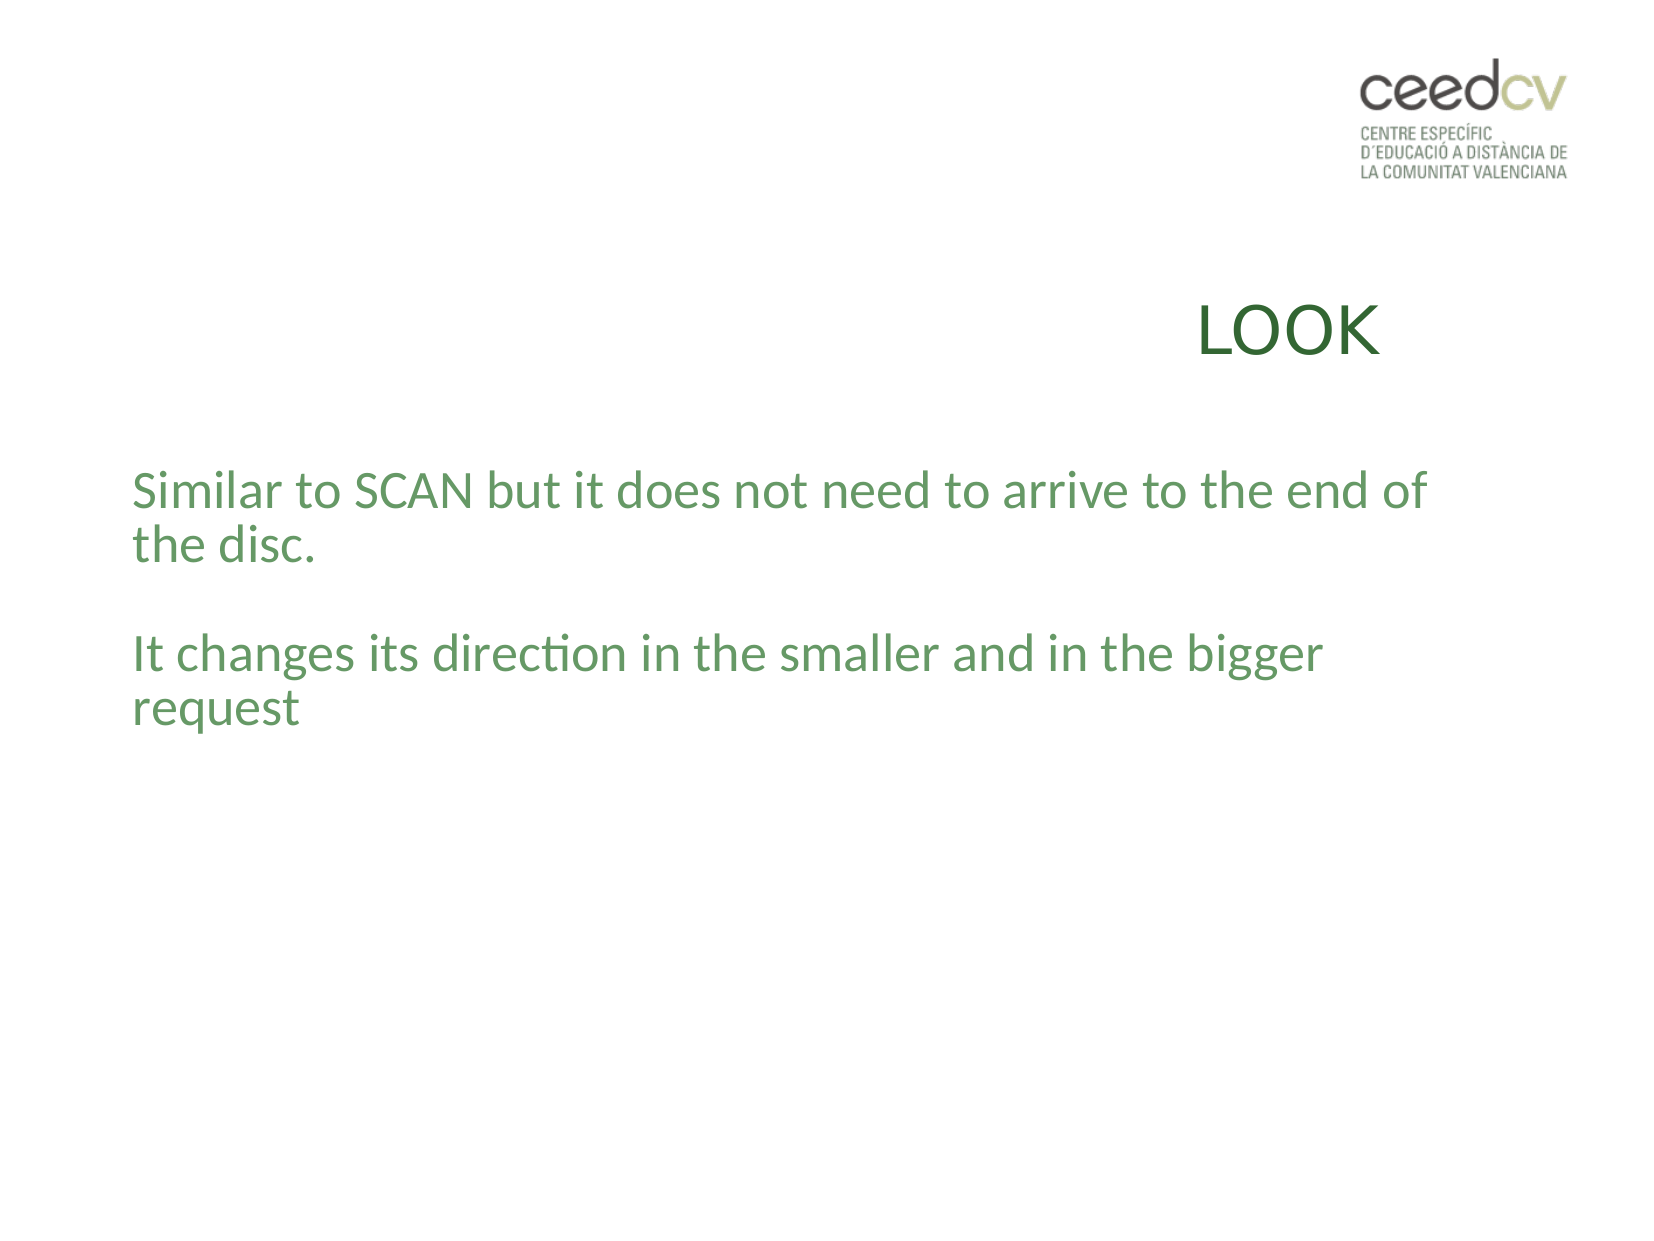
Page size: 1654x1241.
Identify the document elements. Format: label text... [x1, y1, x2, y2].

text_box Similar to SCAN but it does not need to arrive to the end of the disc. It changes its direction in the smaller and in the bigger request [118, 460, 1453, 806]
text_box LOOK [1181, 285, 1501, 390]
picture [1342, 48, 1585, 189]
